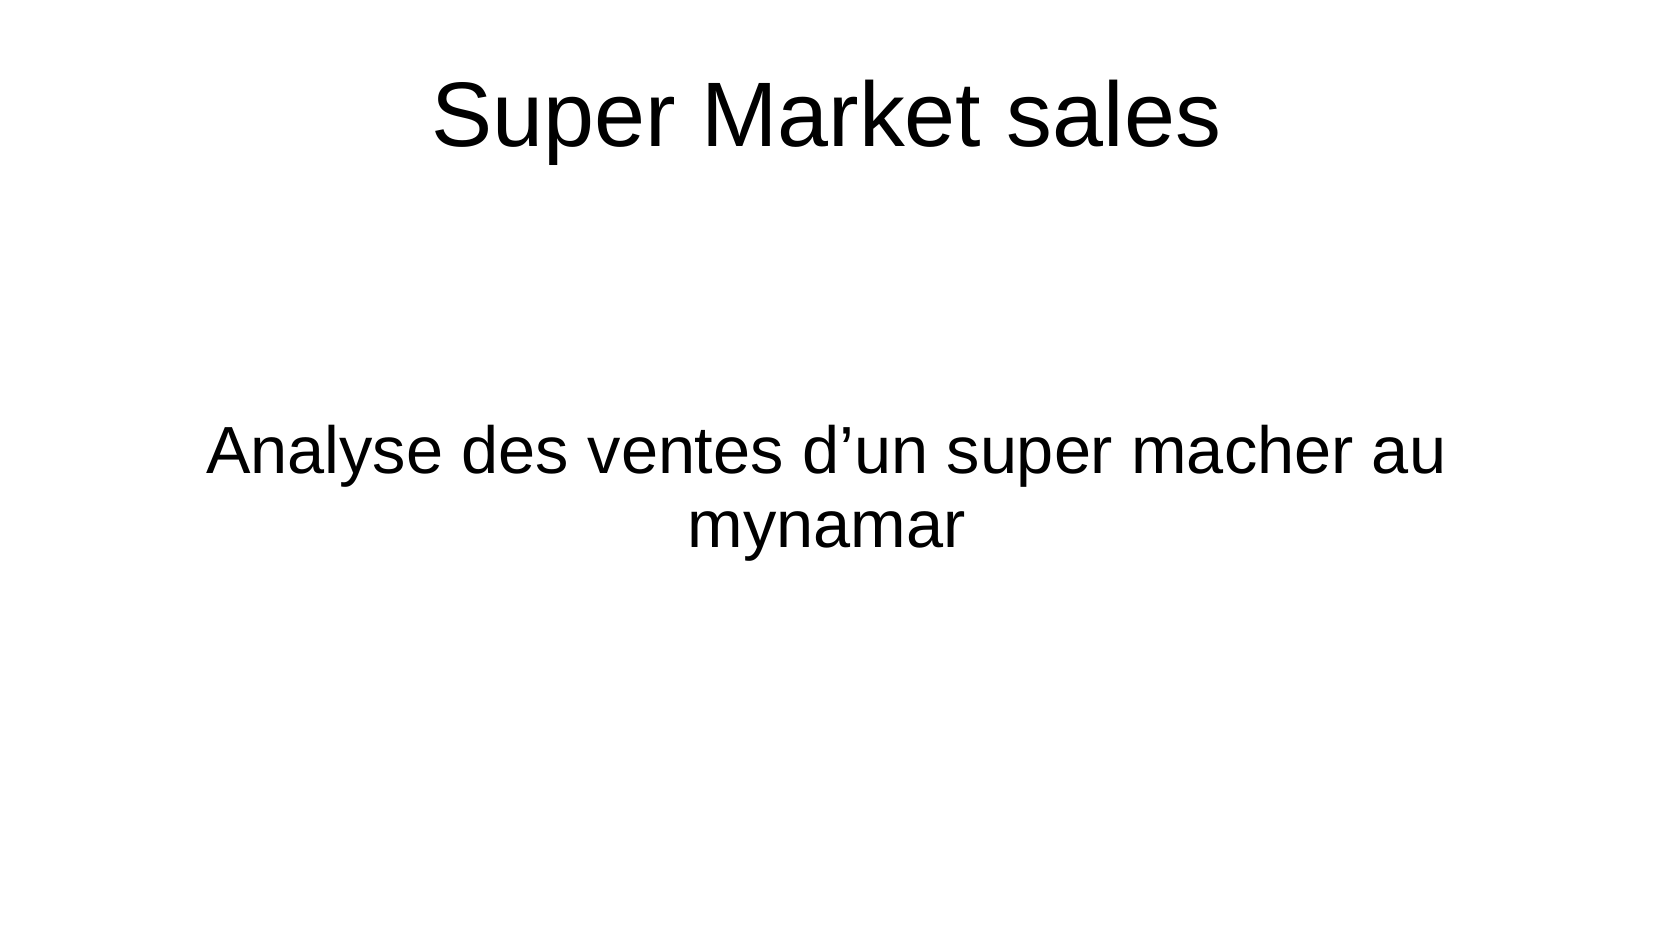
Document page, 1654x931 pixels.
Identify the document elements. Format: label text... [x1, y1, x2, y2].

title Super Market sales [82, 37, 1571, 193]
subtitle Analyse des ventes d’un super macher au mynamar [82, 217, 1571, 758]
